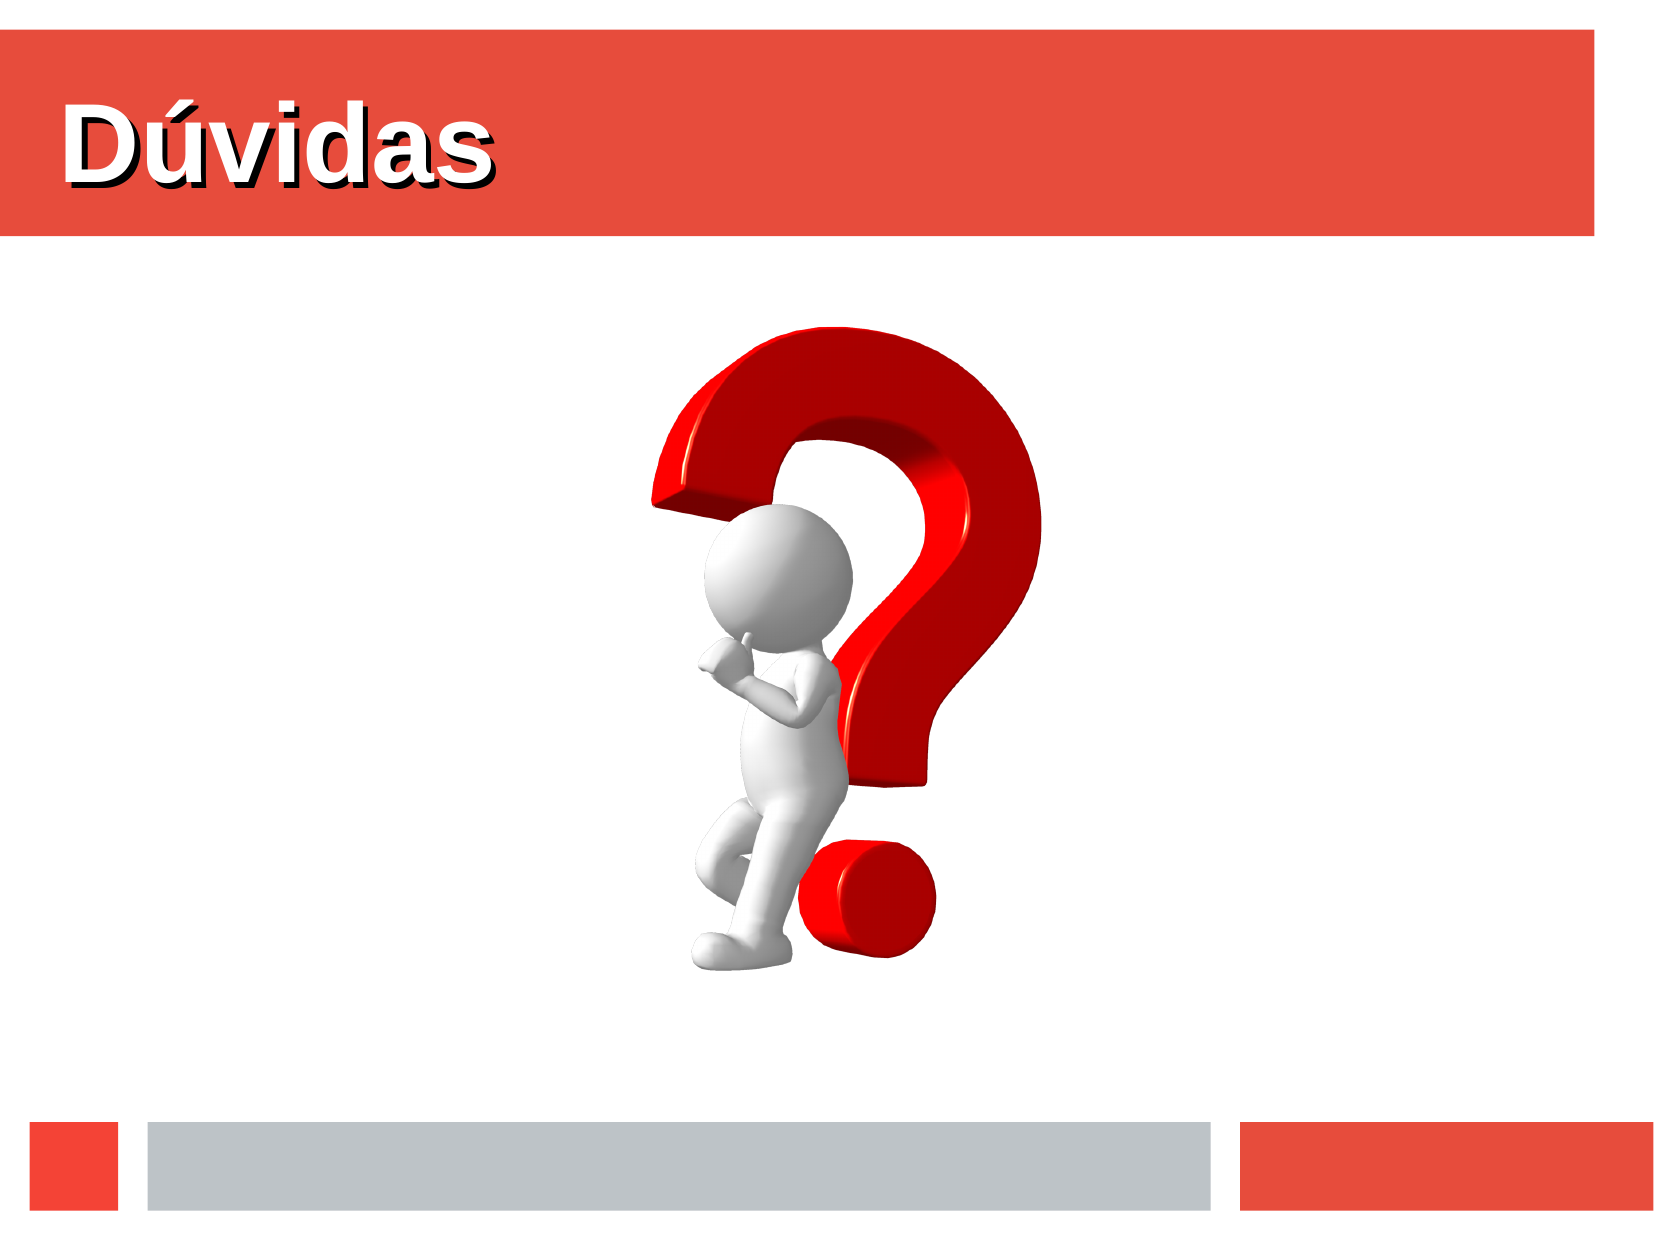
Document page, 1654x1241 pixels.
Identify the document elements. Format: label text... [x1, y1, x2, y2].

title Dúvidas [59, 59, 1595, 207]
picture [494, 315, 1159, 981]
